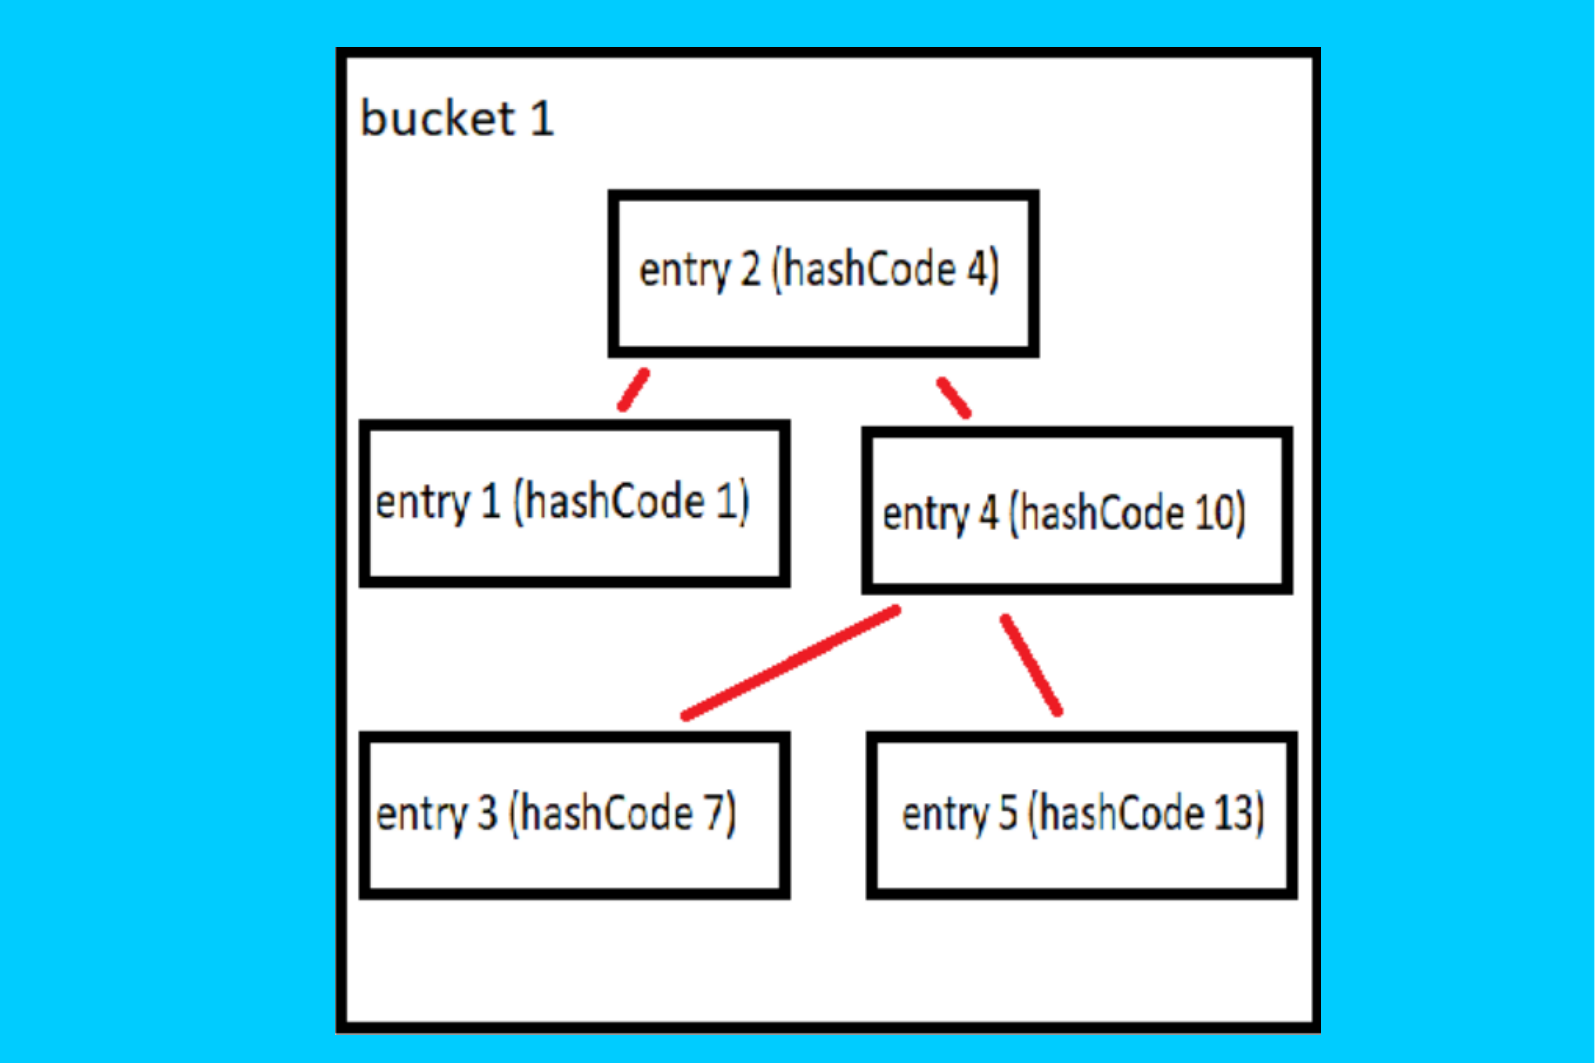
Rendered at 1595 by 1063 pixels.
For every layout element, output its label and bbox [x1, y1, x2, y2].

picture [336, 48, 1320, 1034]
